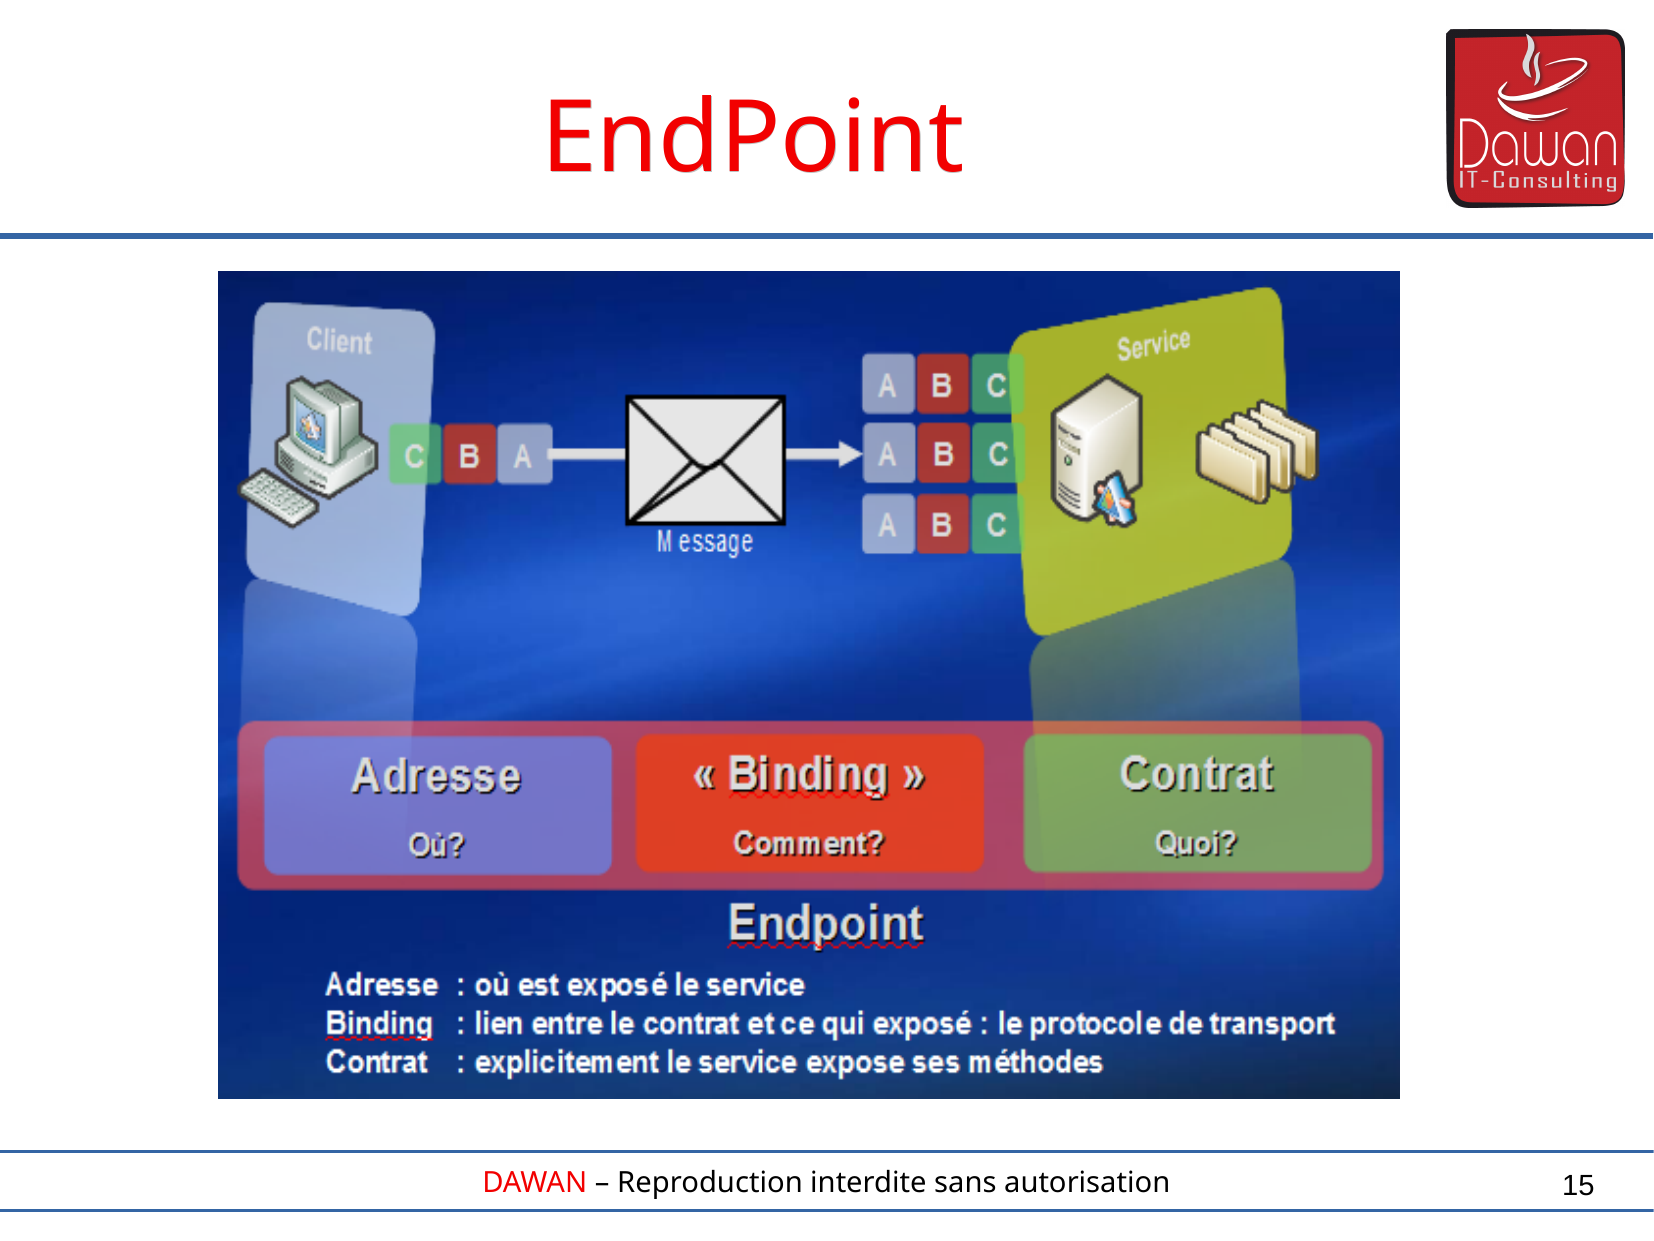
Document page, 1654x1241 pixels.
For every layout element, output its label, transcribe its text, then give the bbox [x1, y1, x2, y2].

picture [1447, 29, 1625, 208]
title EndPoint [59, 29, 1447, 237]
picture [218, 271, 1400, 1099]
